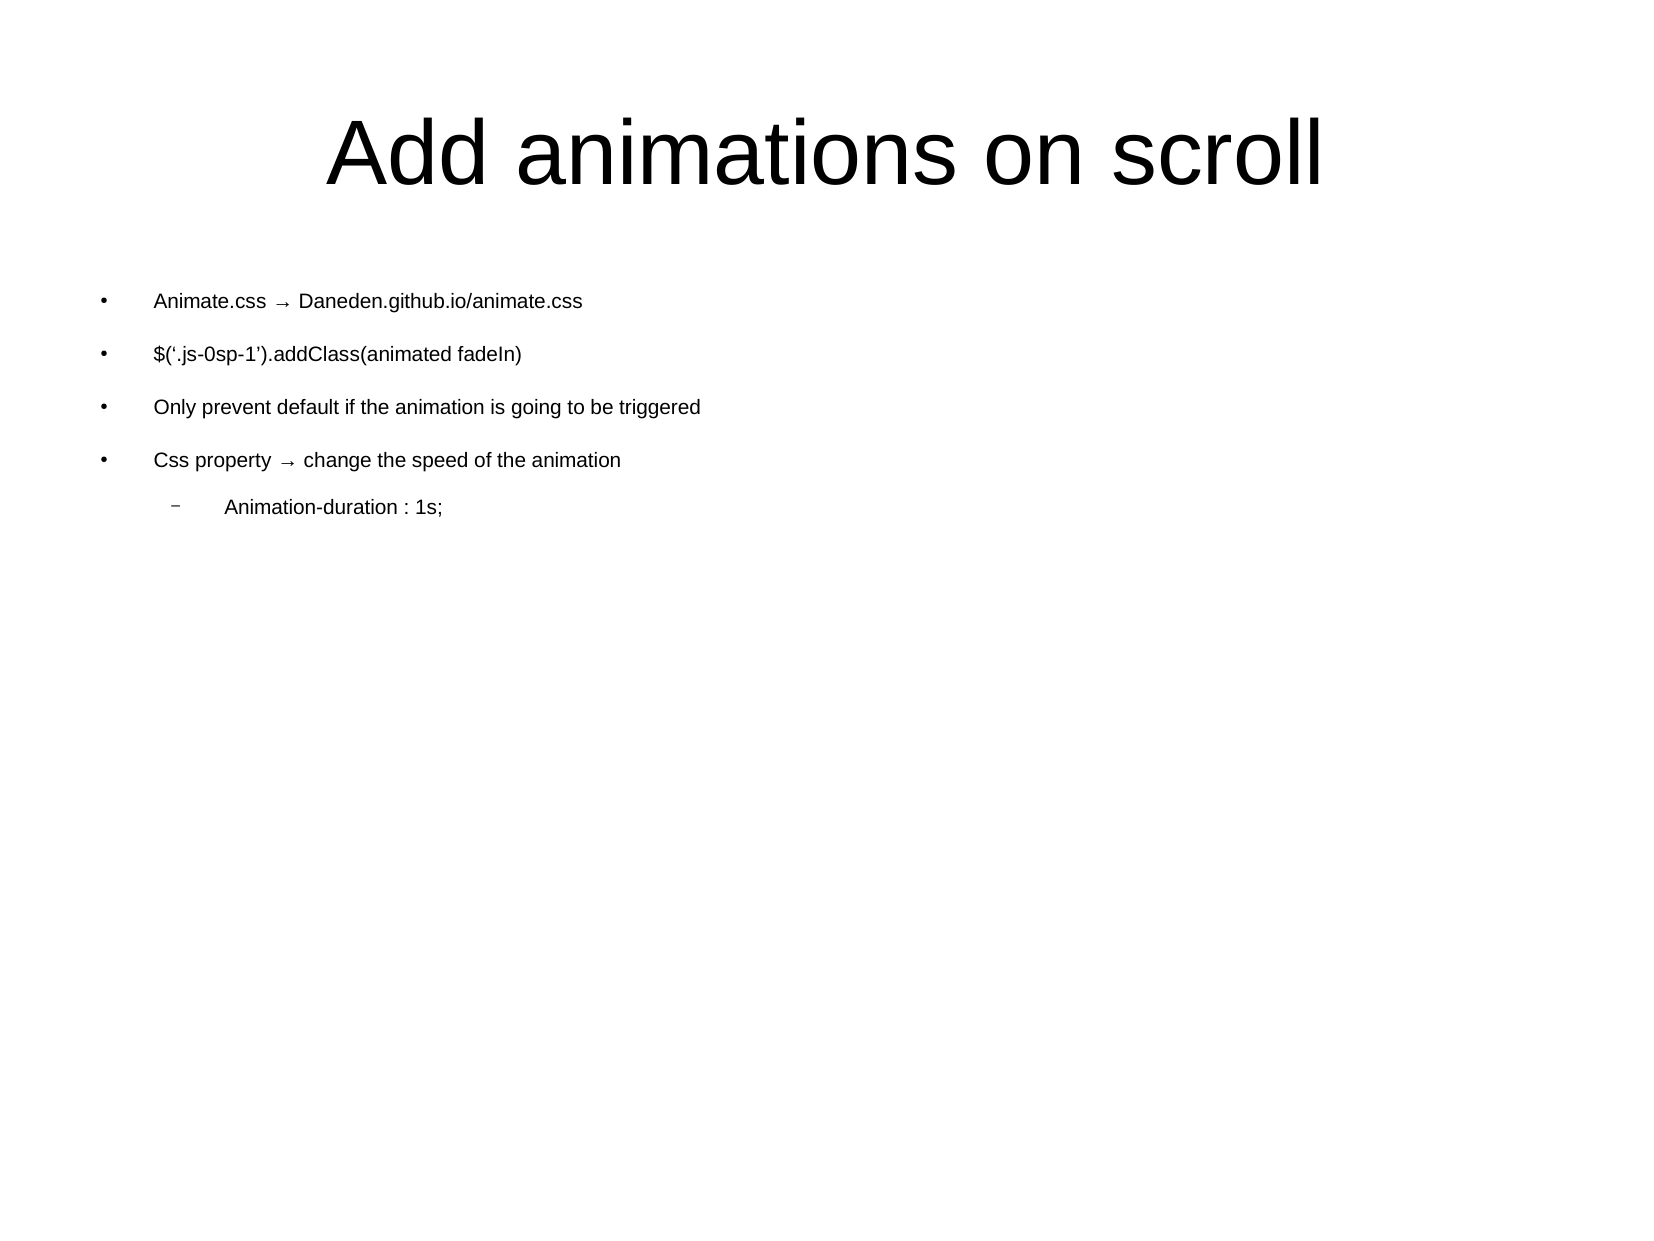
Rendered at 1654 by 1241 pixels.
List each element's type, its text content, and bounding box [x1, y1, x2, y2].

list Animate.css → Daneden.github.io/animate.css $(‘.js-0sp-1’).addClass(animated fadeIn) Only prevent default if the animation is going to be triggered Css property → change the speed of the animation Animation-duration : 1s; [82, 290, 1571, 1217]
title Add animations on scroll [82, 49, 1571, 257]
